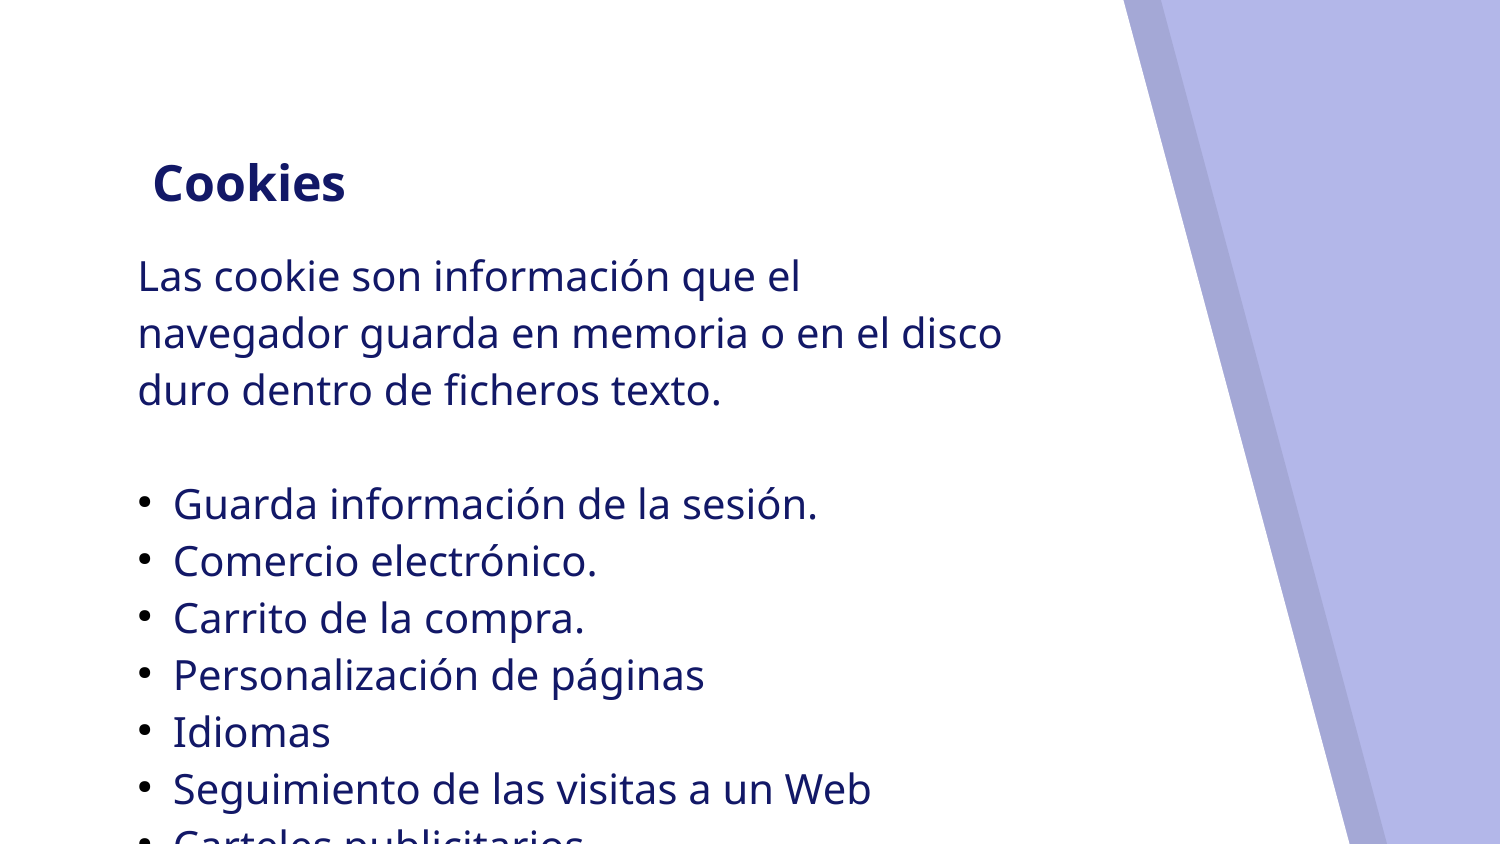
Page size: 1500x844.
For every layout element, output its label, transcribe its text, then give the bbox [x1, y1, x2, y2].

title Cookies [137, 146, 1011, 227]
list Las cookie son información que el navegador guarda en memoria o en el disco duro dentro de ficheros texto. Guarda información de la sesión. Comercio electrónico. Carrito de la compra. Personalización de páginas Idiomas Seguimiento de las visitas a un Web Carteles publicitarios Almacenamiento del login y password [137, 246, 1011, 829]
